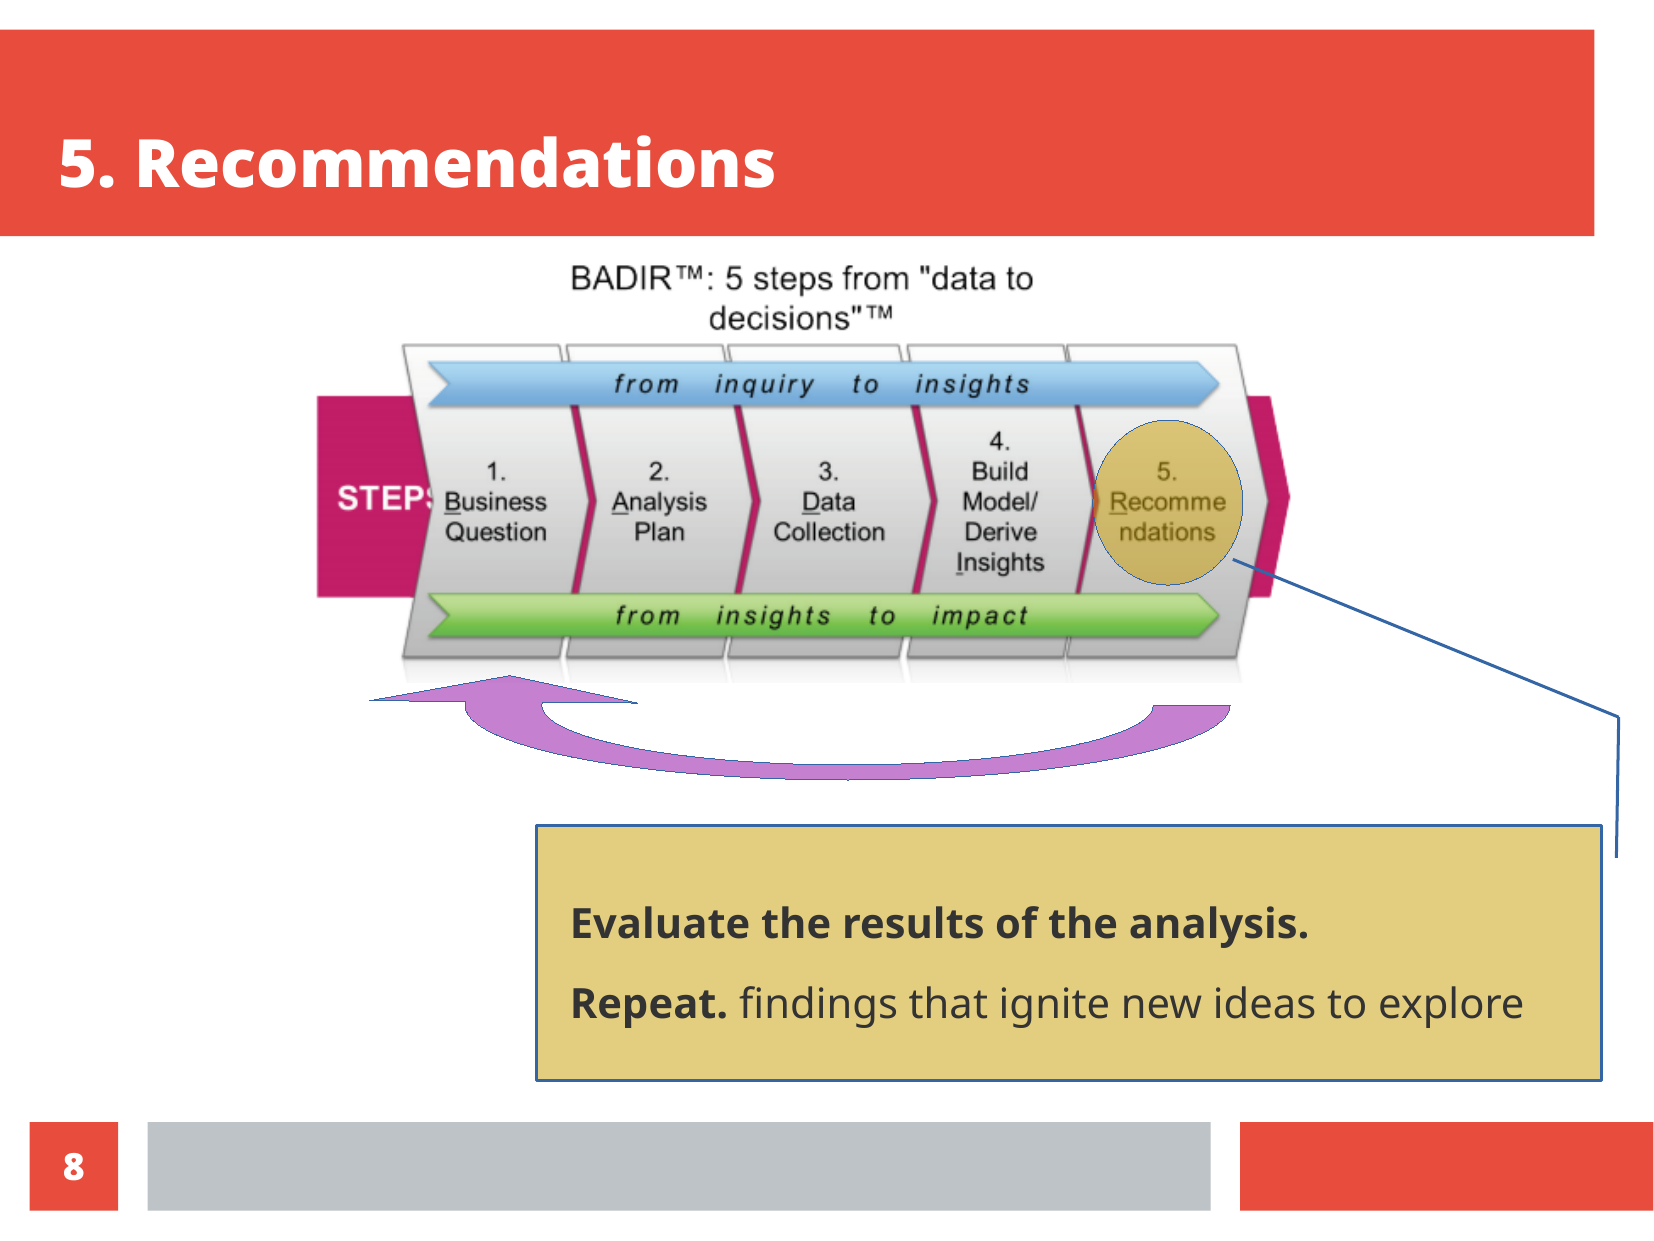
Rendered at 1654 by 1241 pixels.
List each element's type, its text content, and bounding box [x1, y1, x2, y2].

text_box Evaluate the results of the analysis. Repeat. findings that ignite new ideas to explore [555, 849, 1631, 1075]
text_box [537, 825, 1602, 1080]
title 5. Recommendations [59, 59, 1595, 207]
picture [285, 259, 1321, 683]
text_box [1092, 420, 1243, 586]
text_box [369, 675, 1231, 781]
text_box [1232, 559, 1619, 849]
